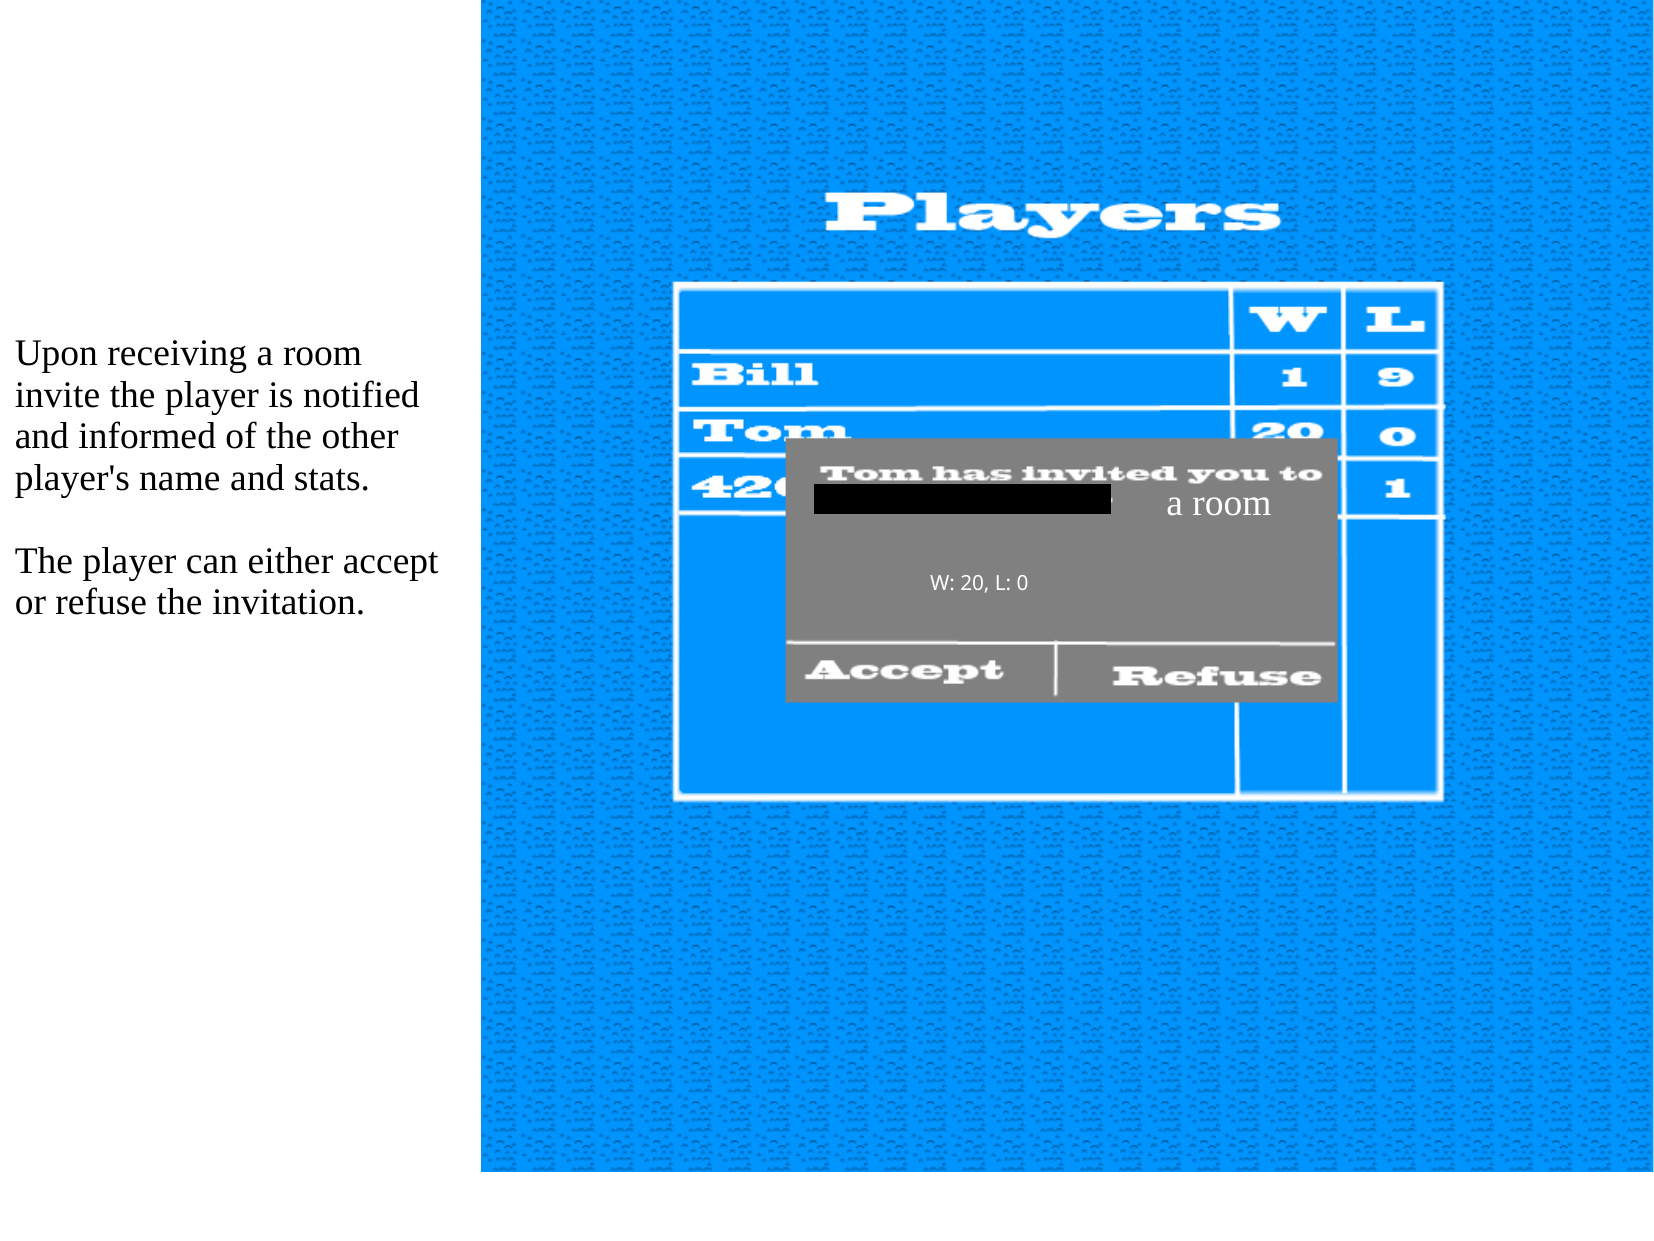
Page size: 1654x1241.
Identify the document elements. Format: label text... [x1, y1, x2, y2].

text_box a room [1151, 474, 1300, 532]
text_box Upon receiving a room invite the player is notified and informed of the other player's name and stats. The player can either accept or refuse the invitation. [0, 324, 473, 638]
picture [481, 0, 1654, 1172]
text_box W: 20, L: 0 [915, 561, 1270, 621]
text_box [814, 484, 1111, 514]
